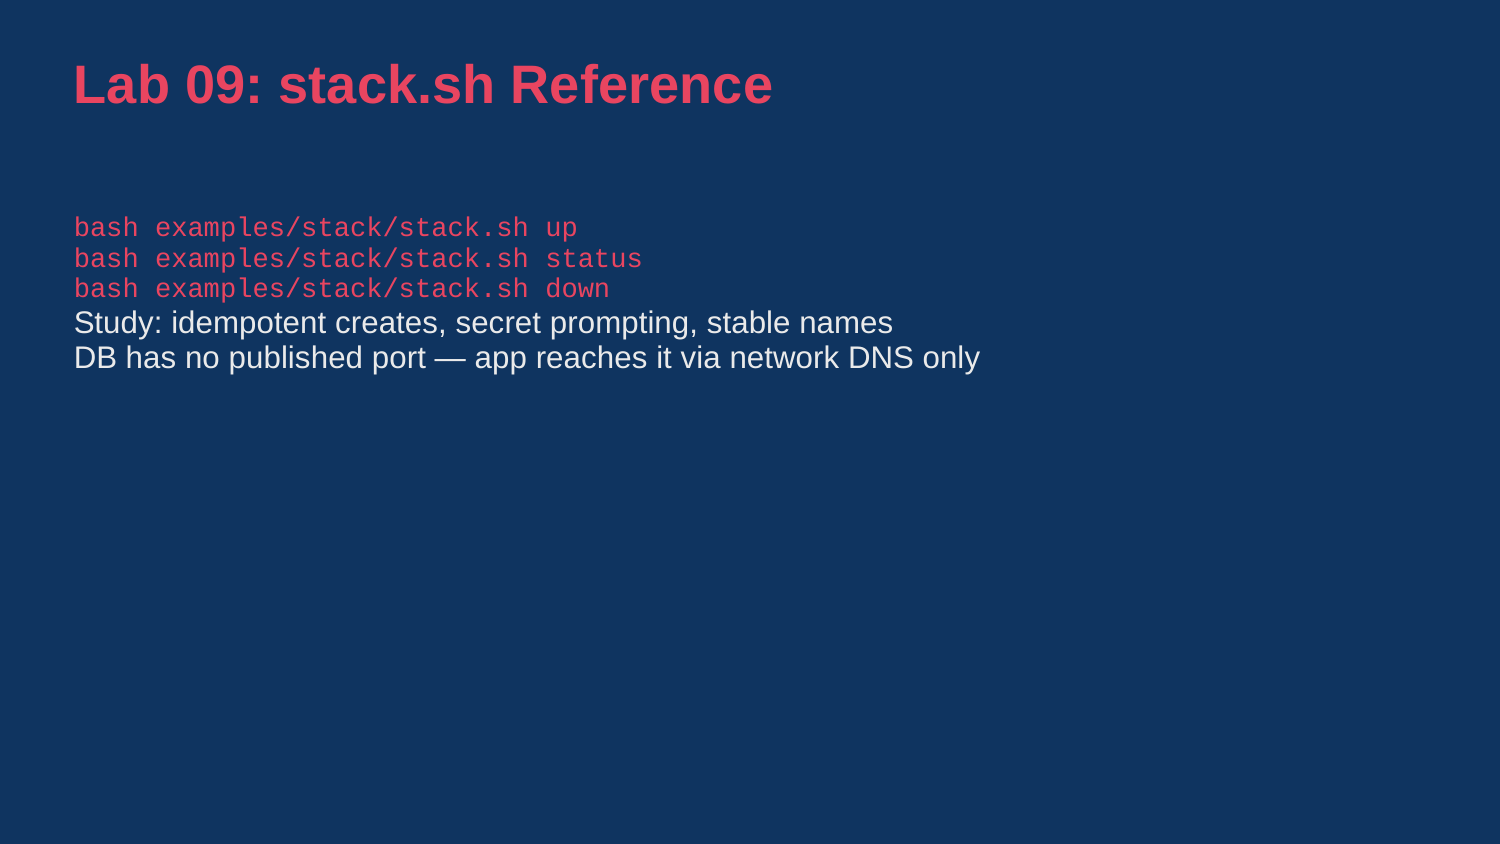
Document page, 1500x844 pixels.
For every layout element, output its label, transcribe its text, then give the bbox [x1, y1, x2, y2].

title Lab 09: stack.sh Reference [59, 47, 1441, 166]
text_box bash examples/stack/stack.sh up bash examples/stack/stack.sh status bash examples/stack/stack.sh down Study: idempotent creates, secret prompting, stable names DB has no published port — app reaches it via network DNS only [59, 206, 1441, 798]
